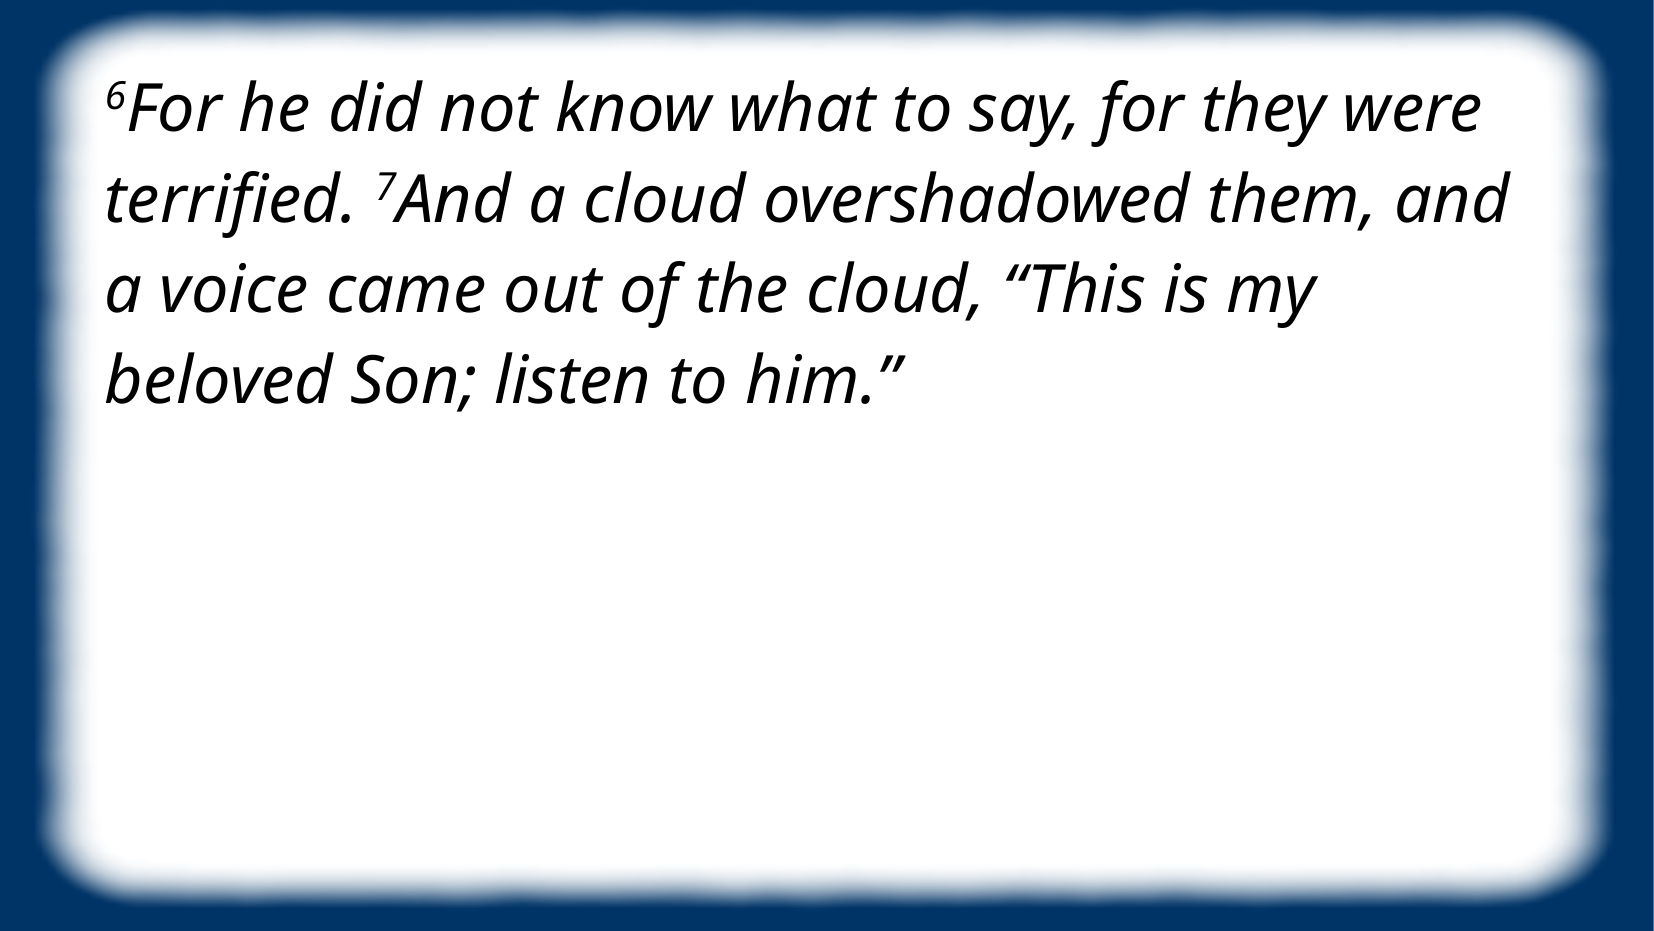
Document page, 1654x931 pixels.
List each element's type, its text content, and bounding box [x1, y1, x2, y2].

picture [0, 0, 1654, 931]
text_box 6For he did not know what to say, for they were terrified. 7And a cloud overshadowed them, and a voice came out of the cloud, “This is my beloved Son; listen to him.” [90, 52, 1561, 436]
